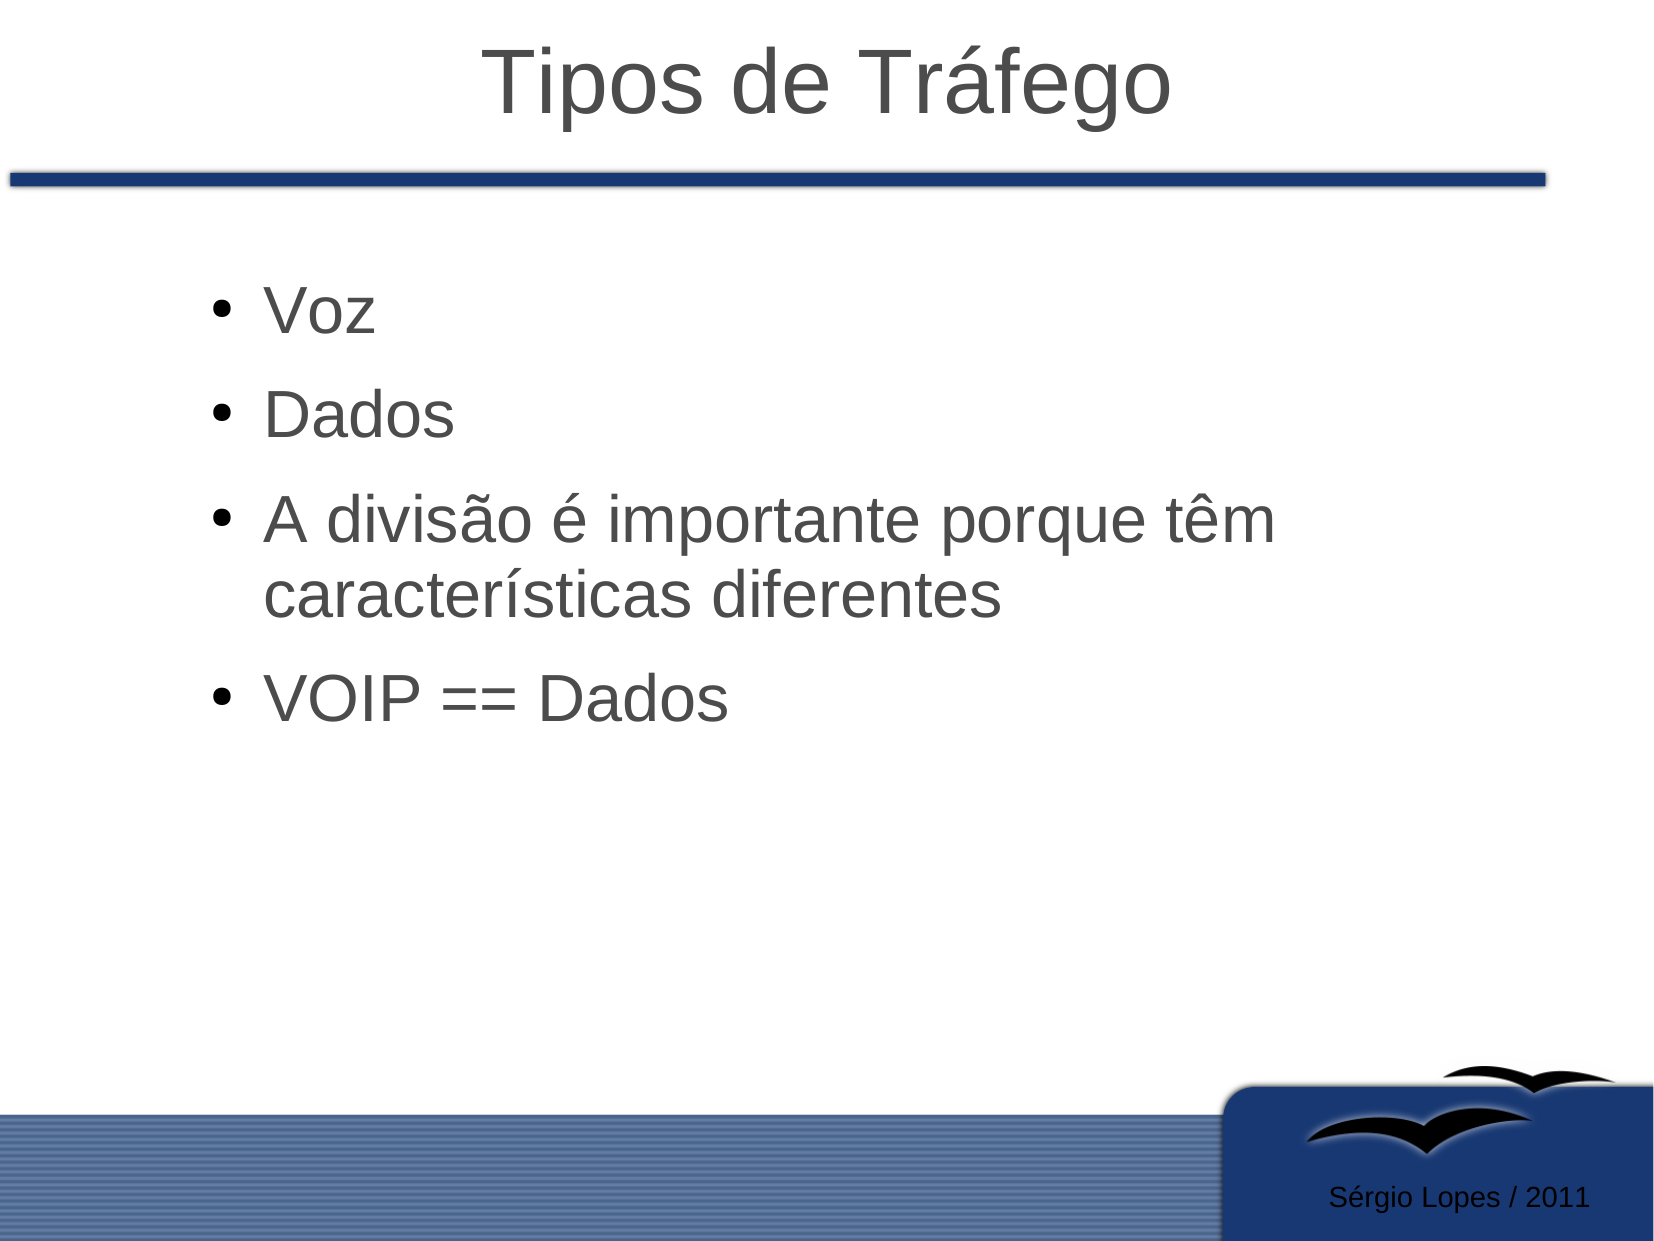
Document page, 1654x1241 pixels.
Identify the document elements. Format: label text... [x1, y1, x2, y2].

title Tipos de Tráfego [121, 0, 1534, 164]
list Voz Dados A divisão é importante porque têm características diferentes VOIP == Dados [121, 273, 1534, 1056]
text_box Sérgio Lopes / 2011 [1328, 1181, 1588, 1214]
picture [0, 0, 1654, 1241]
